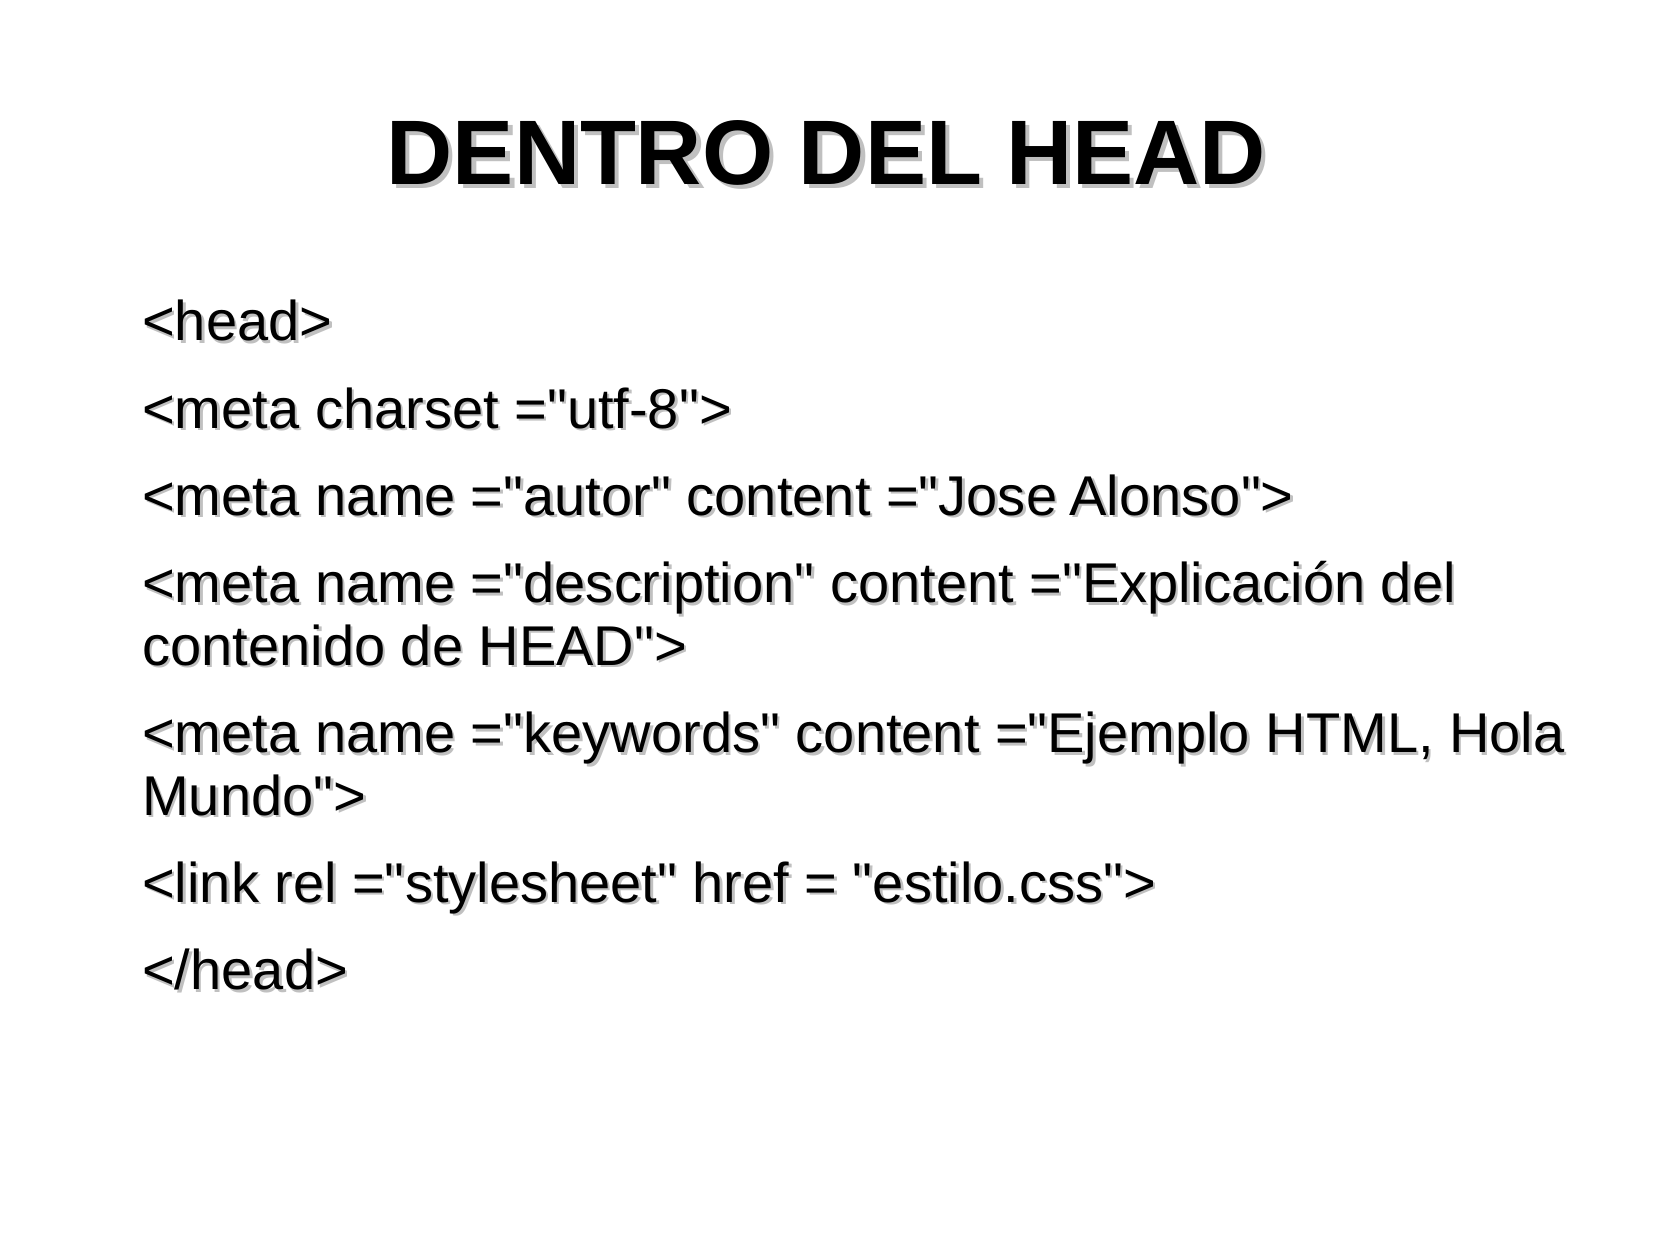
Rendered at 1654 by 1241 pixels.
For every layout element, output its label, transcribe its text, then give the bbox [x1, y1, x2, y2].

title DENTRO DEL HEAD [82, 49, 1571, 257]
list <head> <meta charset ="utf-8"> <meta name ="autor" content ="Jose Alonso"> <meta name ="description" content ="Explicación del contenido de HEAD"> <meta name ="keywords" content ="Ejemplo HTML, Hola Mundo"> <link rel ="stylesheet" href = "estilo.css"> </head> [82, 290, 1571, 1010]
